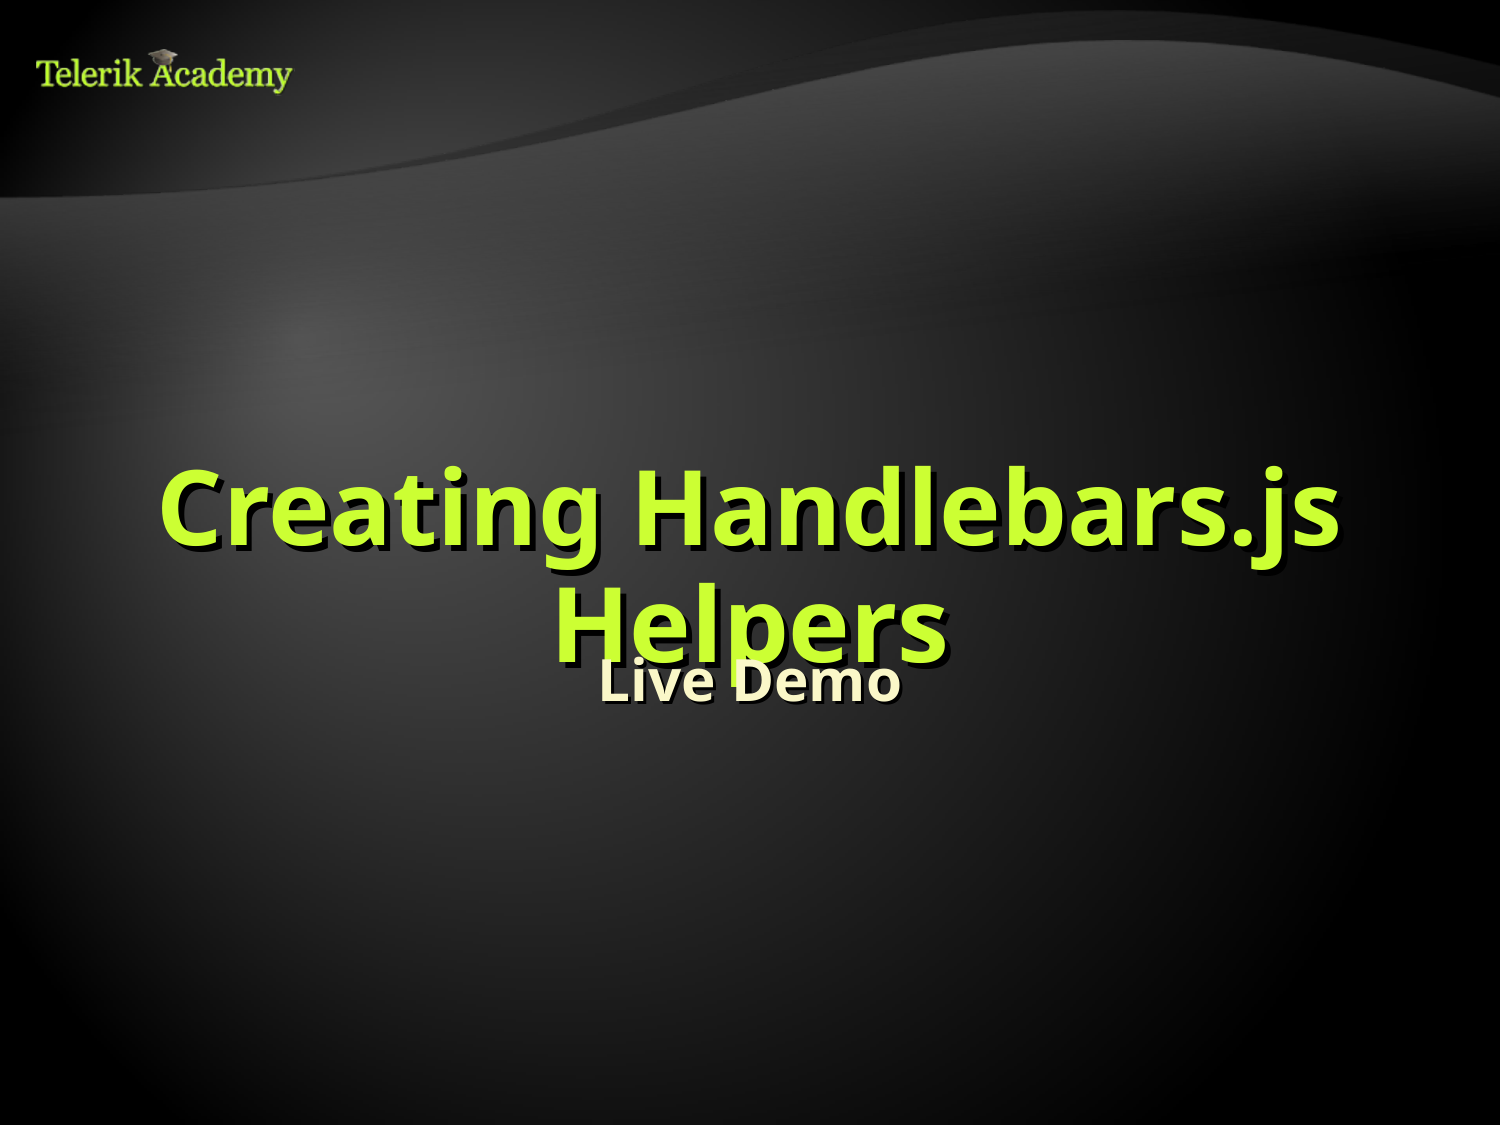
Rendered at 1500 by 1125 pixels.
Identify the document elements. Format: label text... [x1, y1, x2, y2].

subtitle Live Demo [99, 631, 1400, 726]
title Creating Handlebars.js Helpers [99, 450, 1400, 563]
